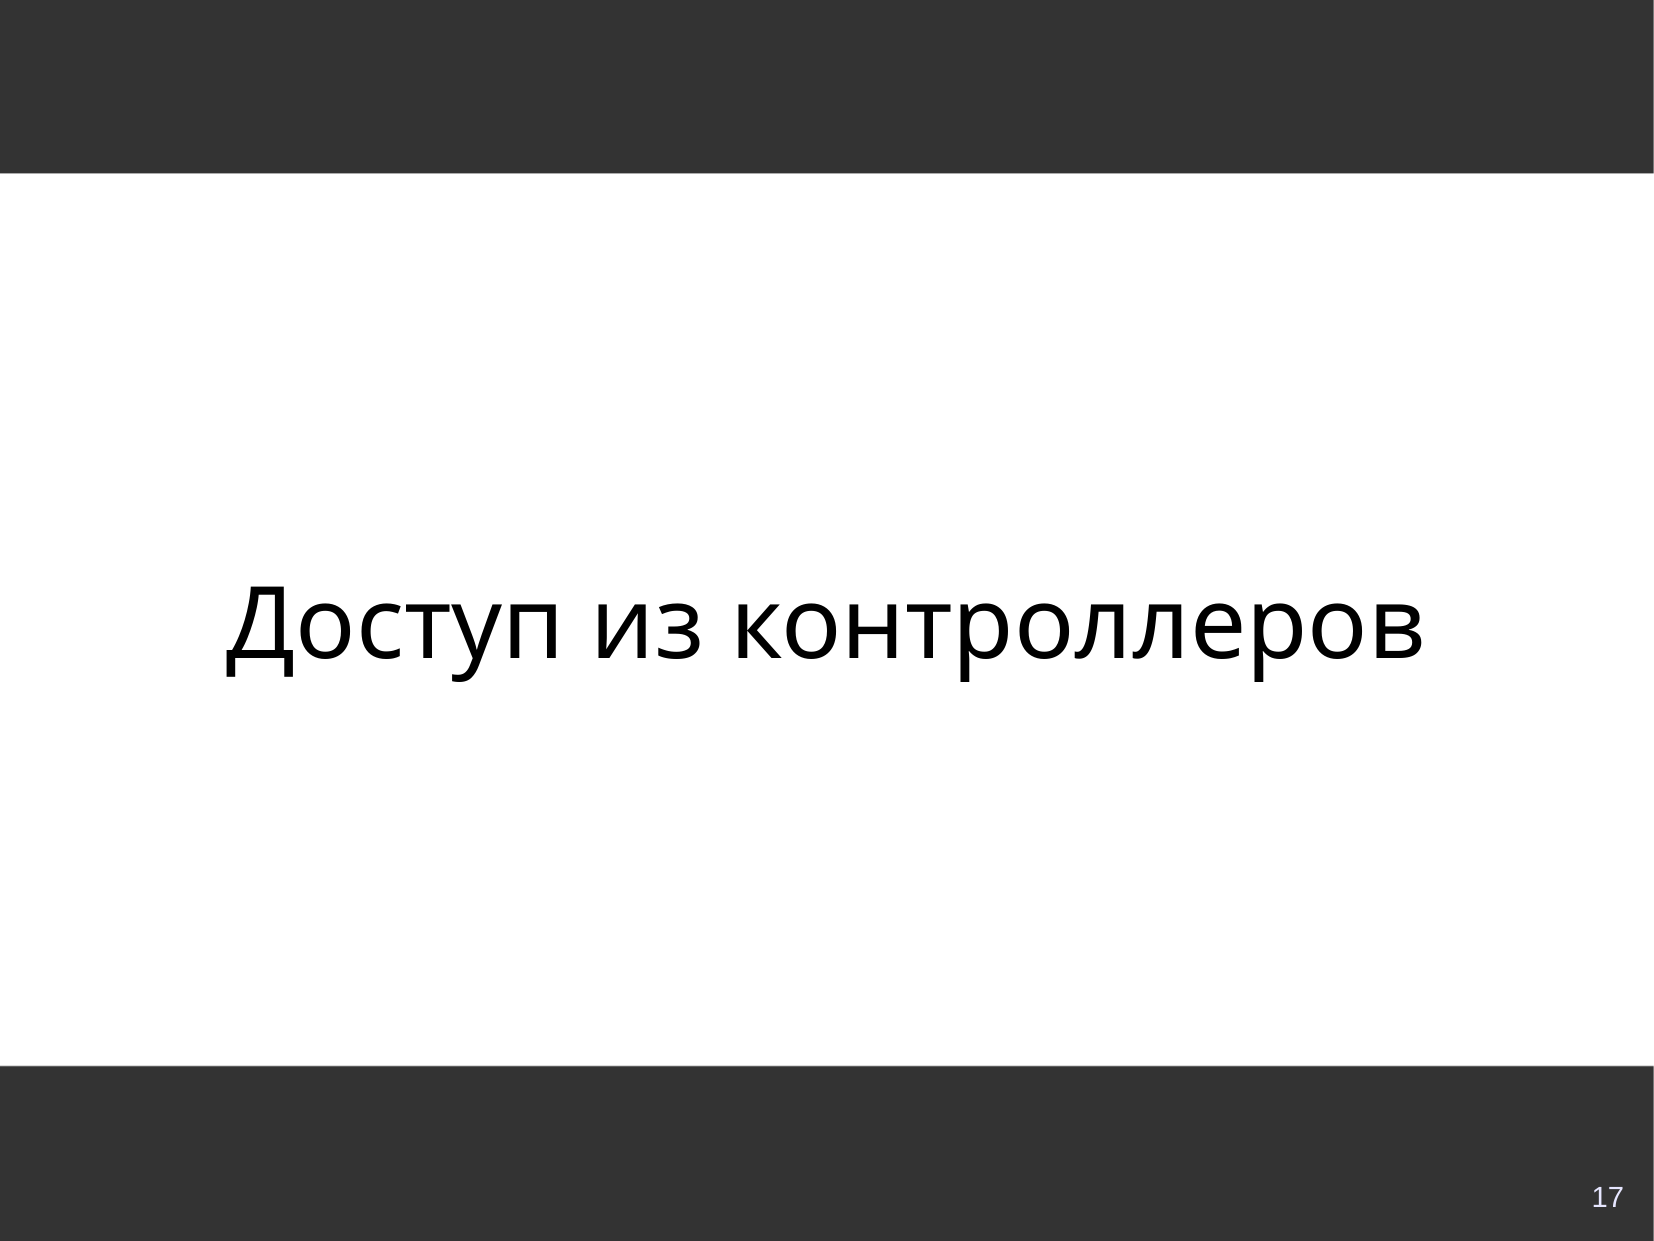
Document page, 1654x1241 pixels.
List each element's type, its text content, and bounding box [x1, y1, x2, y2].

picture [0, 0, 1654, 1241]
title Доступ из контроллеров [29, 214, 1625, 1027]
